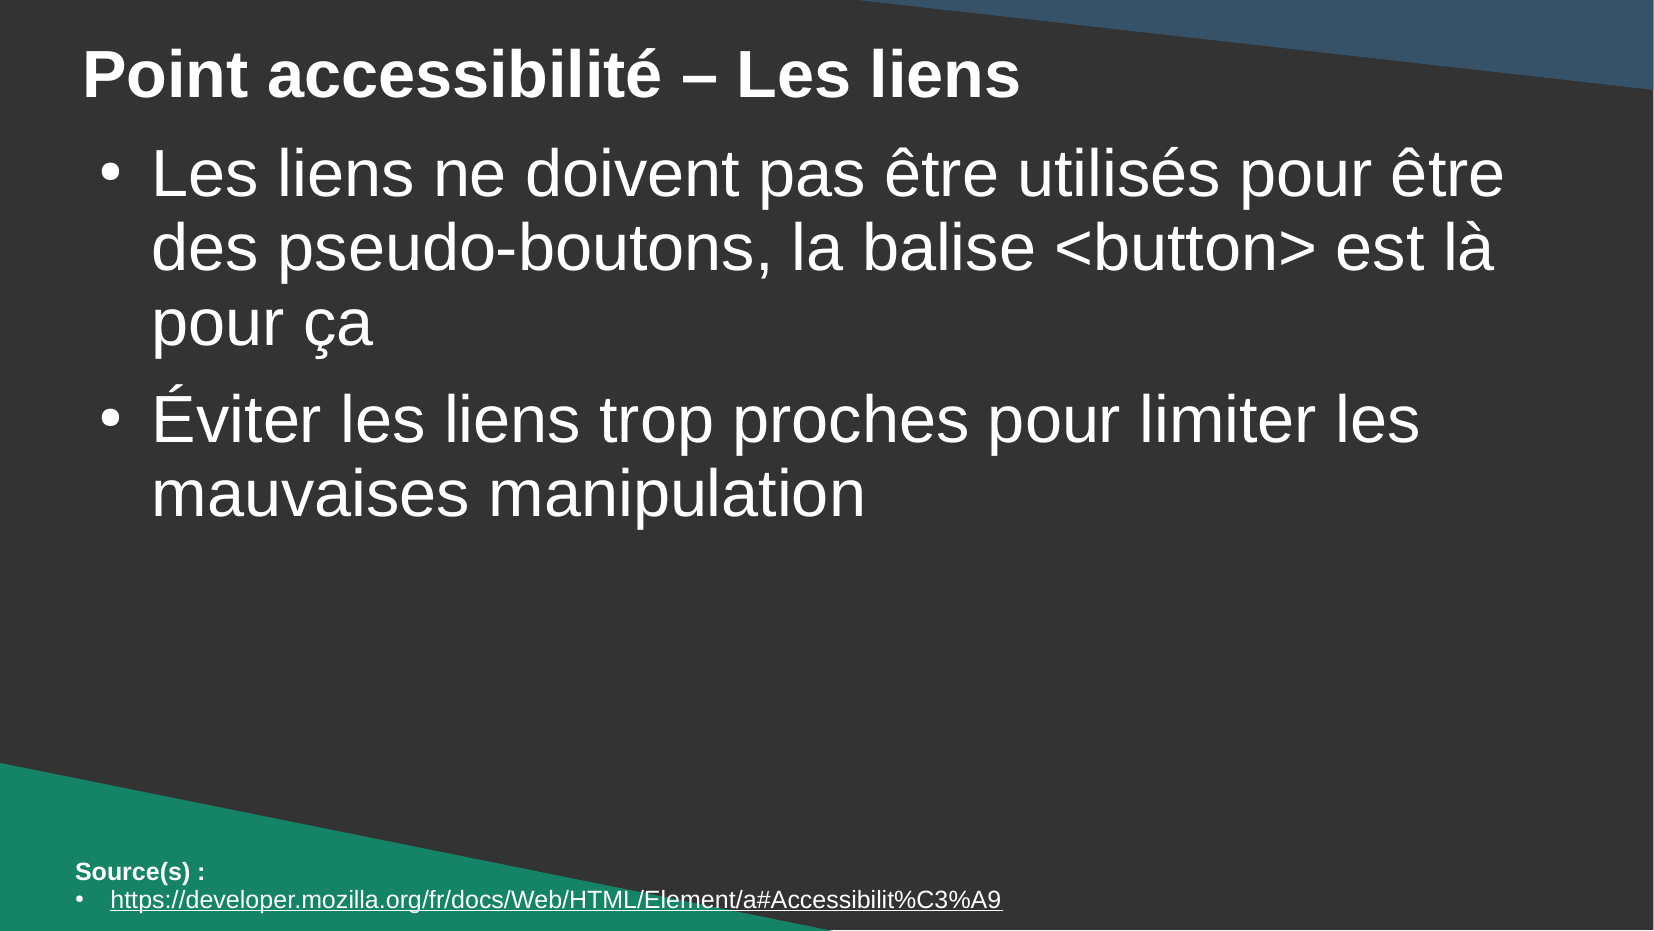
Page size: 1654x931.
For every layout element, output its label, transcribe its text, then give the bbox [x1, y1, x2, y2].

list Les liens ne doivent pas être utilisés pour être des pseudo-boutons, la balise <button> est là pour ça Éviter les liens trop proches pour limiter les mauvaises manipulation [80, 135, 1605, 815]
text_box Source(s) : https://developer.mozilla.org/fr/docs/Web/HTML/Element/a#Accessibilit%C3%A9 [60, 850, 1546, 931]
title Point accessibilité – Les liens [82, 37, 1571, 122]
text_box [857, 0, 1654, 90]
text_box [0, 762, 432, 931]
